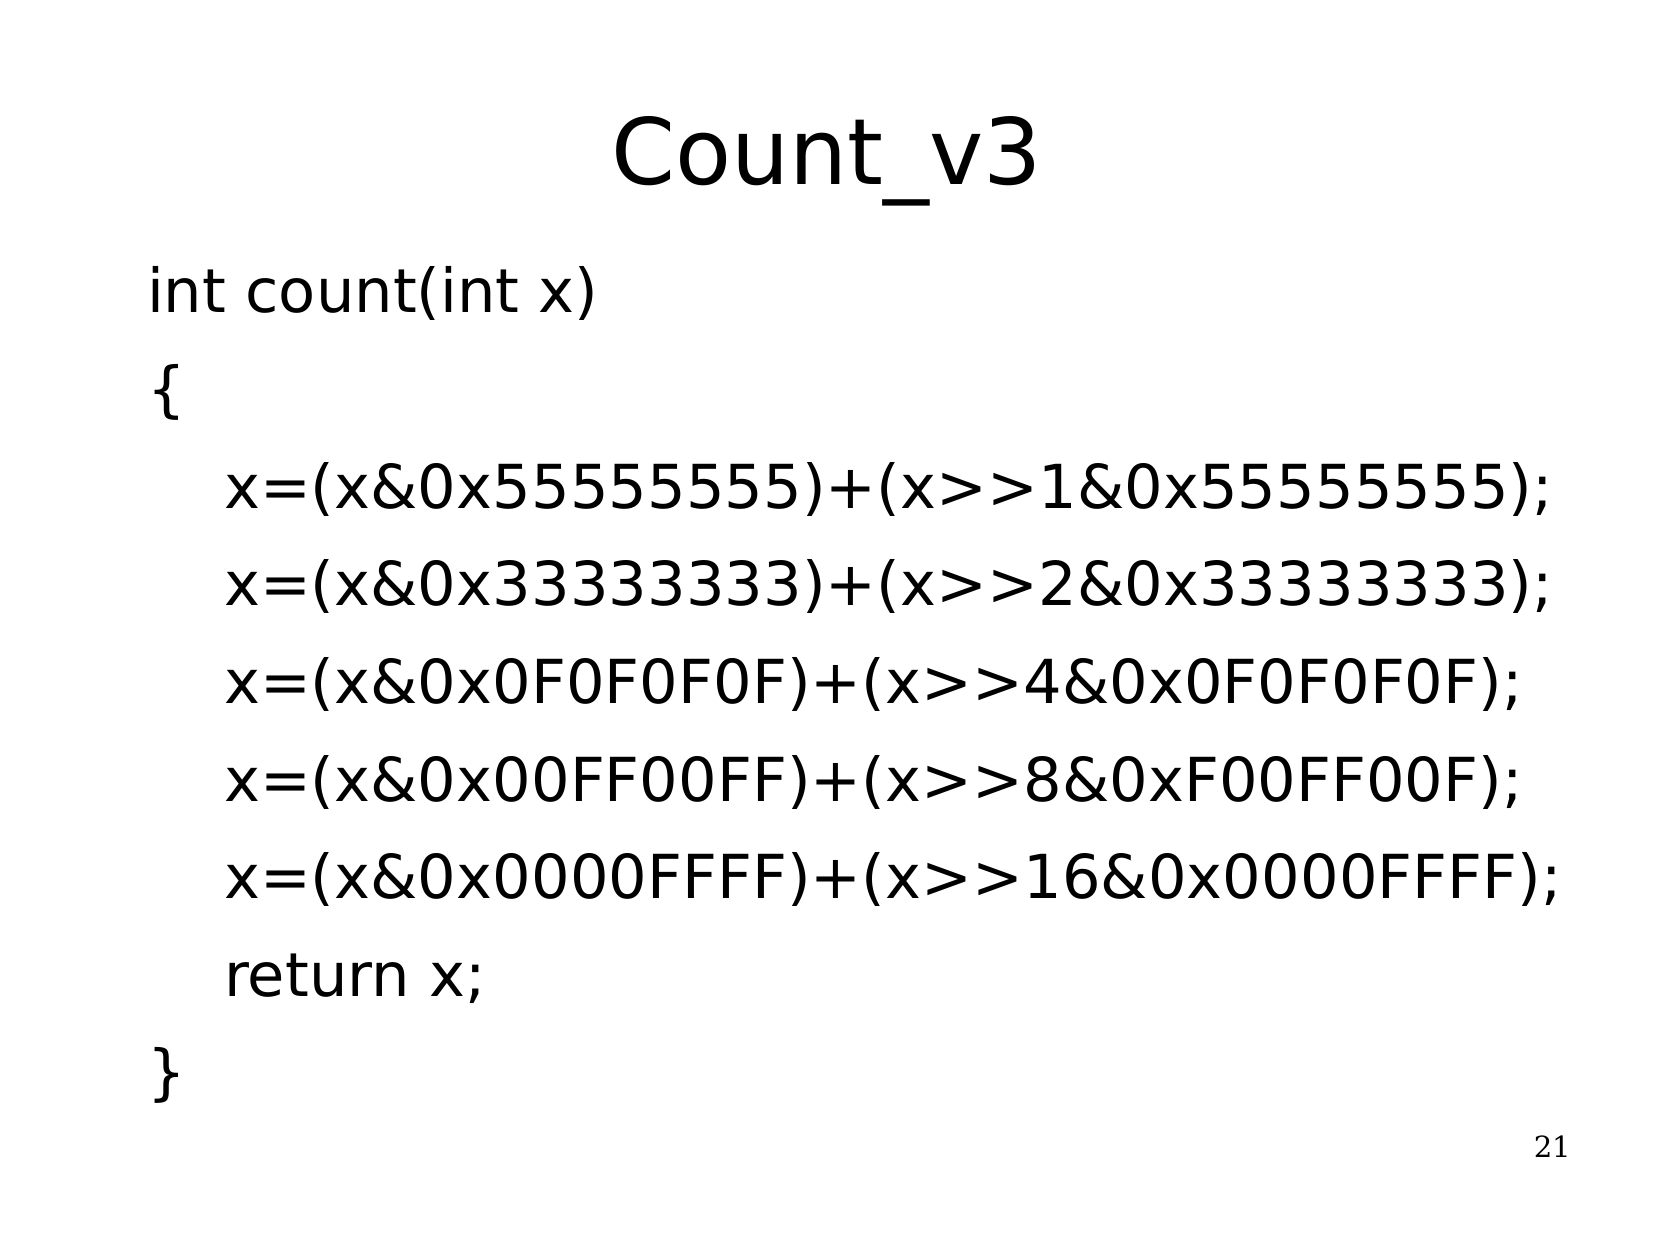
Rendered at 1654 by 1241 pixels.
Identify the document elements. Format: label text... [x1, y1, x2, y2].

list int count(int x) { x=(x&0x55555555)+(x>>1&0x55555555); x=(x&0x33333333)+(x>>2&0x33333333); x=(x&0x0F0F0F0F)+(x>>4&0x0F0F0F0F); x=(x&0x00FF00FF)+(x>>8&0xF00FF00F); x=(x&0x0000FFFF)+(x>>16&0x0000FFFF); return x; } [82, 256, 1571, 1141]
title Count_v3 [82, 49, 1571, 256]
